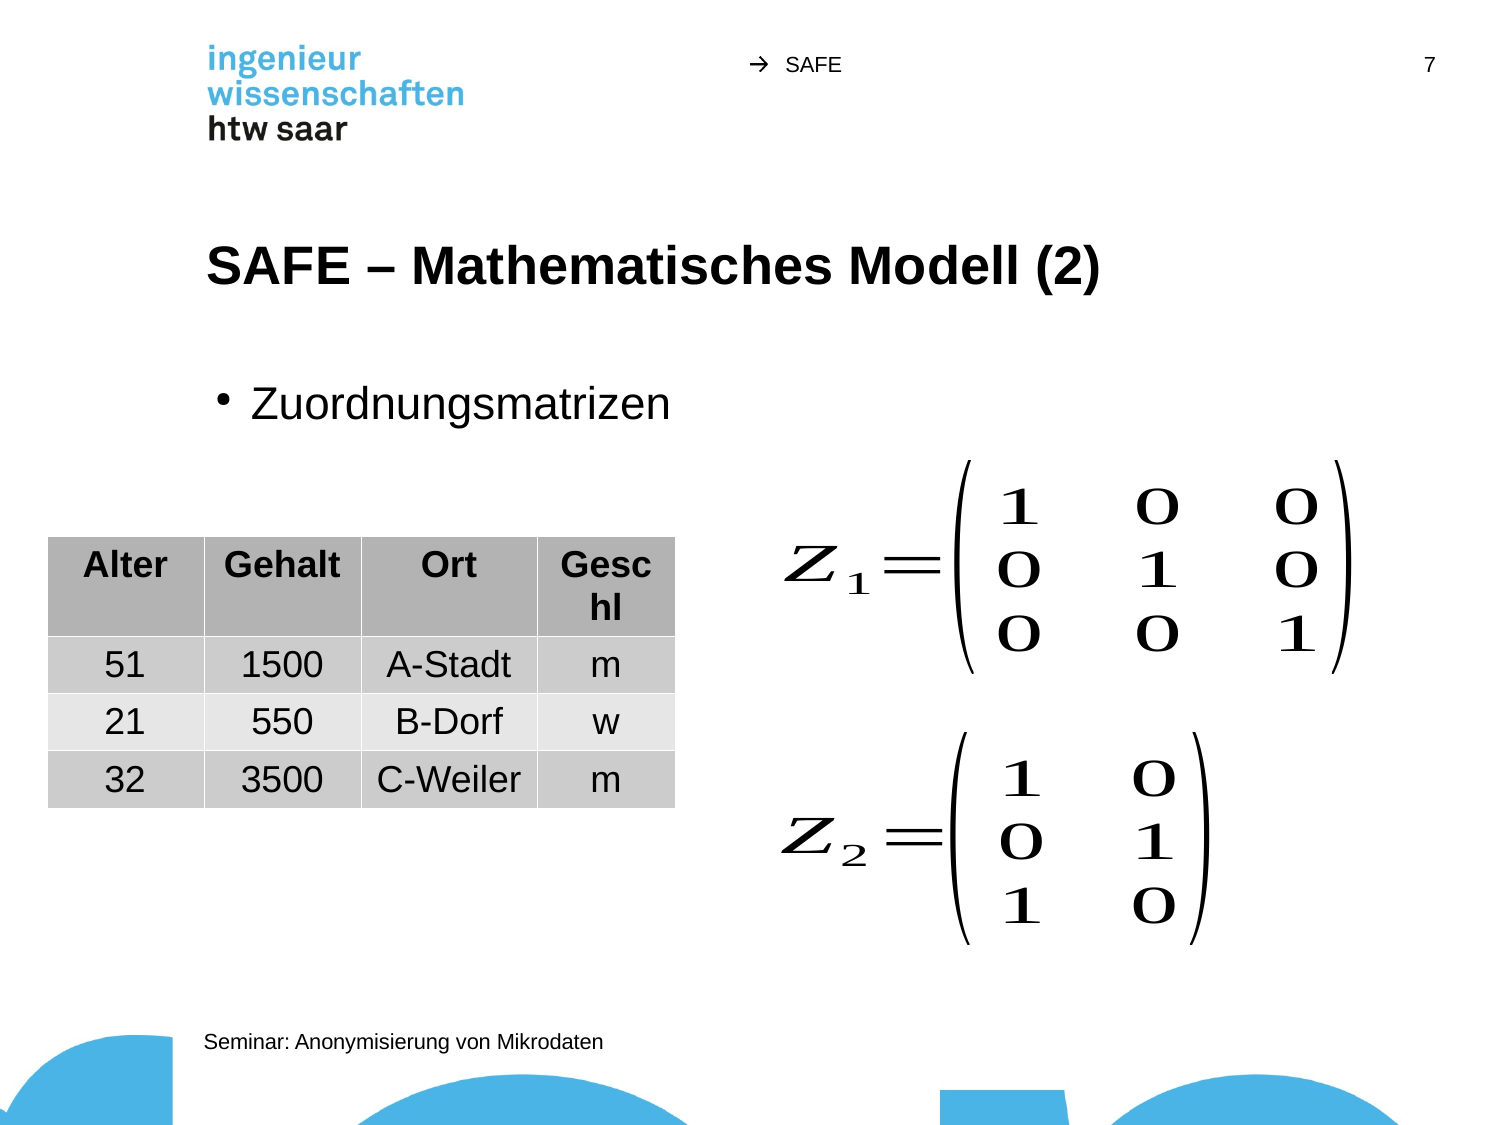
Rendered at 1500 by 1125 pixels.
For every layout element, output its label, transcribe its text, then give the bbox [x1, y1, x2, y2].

table_cell A-Stadt [362, 637, 537, 693]
table_cell m [538, 751, 675, 808]
text_box SAFE – Mathematisches Modell (2) [200, 224, 1270, 324]
table_cell B-Dorf [362, 694, 537, 750]
table_cell 32 [48, 751, 204, 808]
table_header Ort [362, 537, 537, 636]
table_cell 21 [48, 694, 204, 750]
table_cell 1500 [205, 637, 361, 693]
footer Seminar: Anonymisierung von Mikrodaten [200, 1011, 676, 1072]
slide_number <Nummer> [1341, 34, 1442, 94]
table_cell 3500 [205, 751, 361, 808]
slide_number SAFE [779, 34, 1312, 94]
table_header Geschl [538, 537, 675, 636]
table_header Gehalt [205, 537, 361, 636]
table_header Alter [48, 537, 204, 636]
table_cell C-Weiler [362, 751, 537, 808]
table_cell m [538, 637, 675, 693]
table_cell 51 [48, 637, 204, 693]
chart [755, 732, 1254, 945]
table_cell w [538, 694, 675, 750]
table_cell 550 [205, 694, 361, 750]
text_box Zuordnungsmatrizen [200, 366, 1217, 449]
picture [0, 0, 1500, 1125]
chart [759, 460, 1394, 674]
